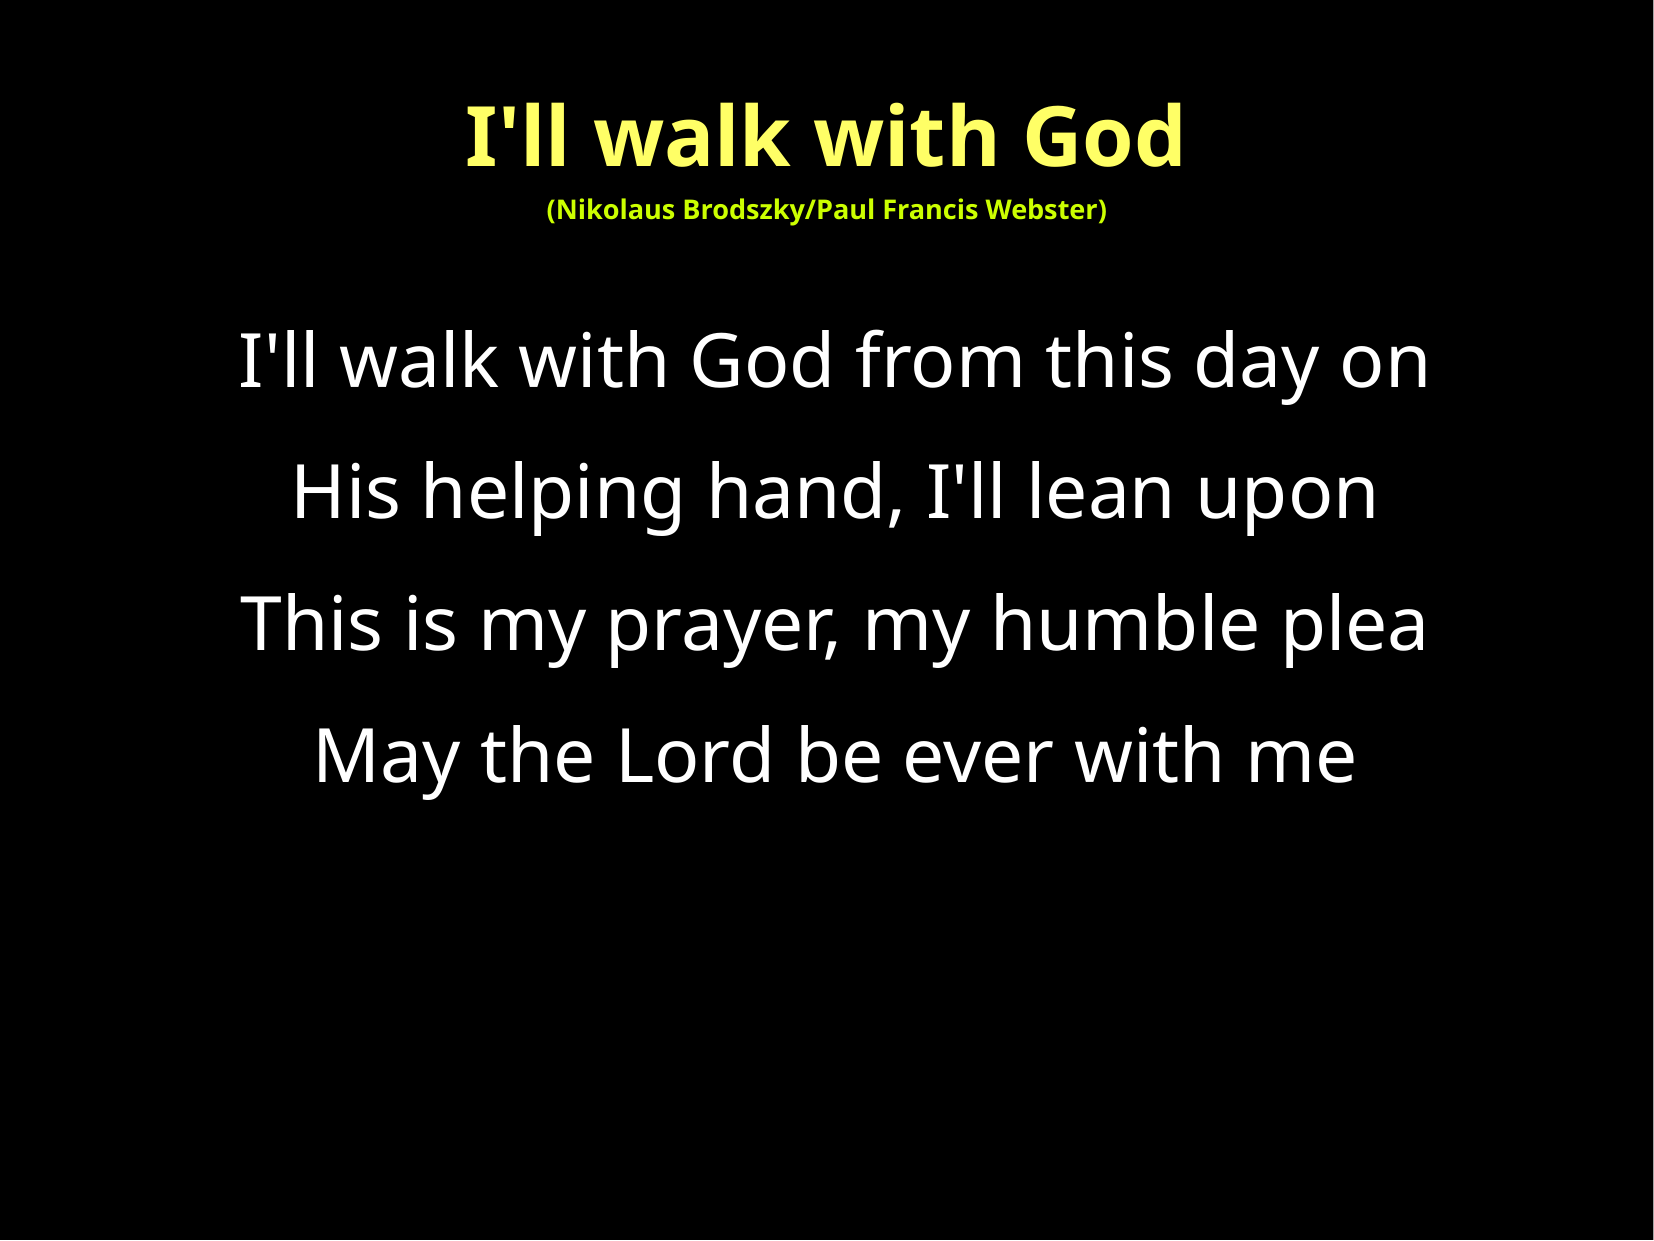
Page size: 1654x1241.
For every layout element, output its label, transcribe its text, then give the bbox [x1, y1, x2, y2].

list I'll walk with God from this day on His helping hand, I'll lean upon This is my prayer, my humble plea May the Lord be ever with me [0, 307, 1654, 1229]
title I'll walk with God (Nikolaus Brodszky/Paul Francis Webster) [0, 49, 1654, 257]
